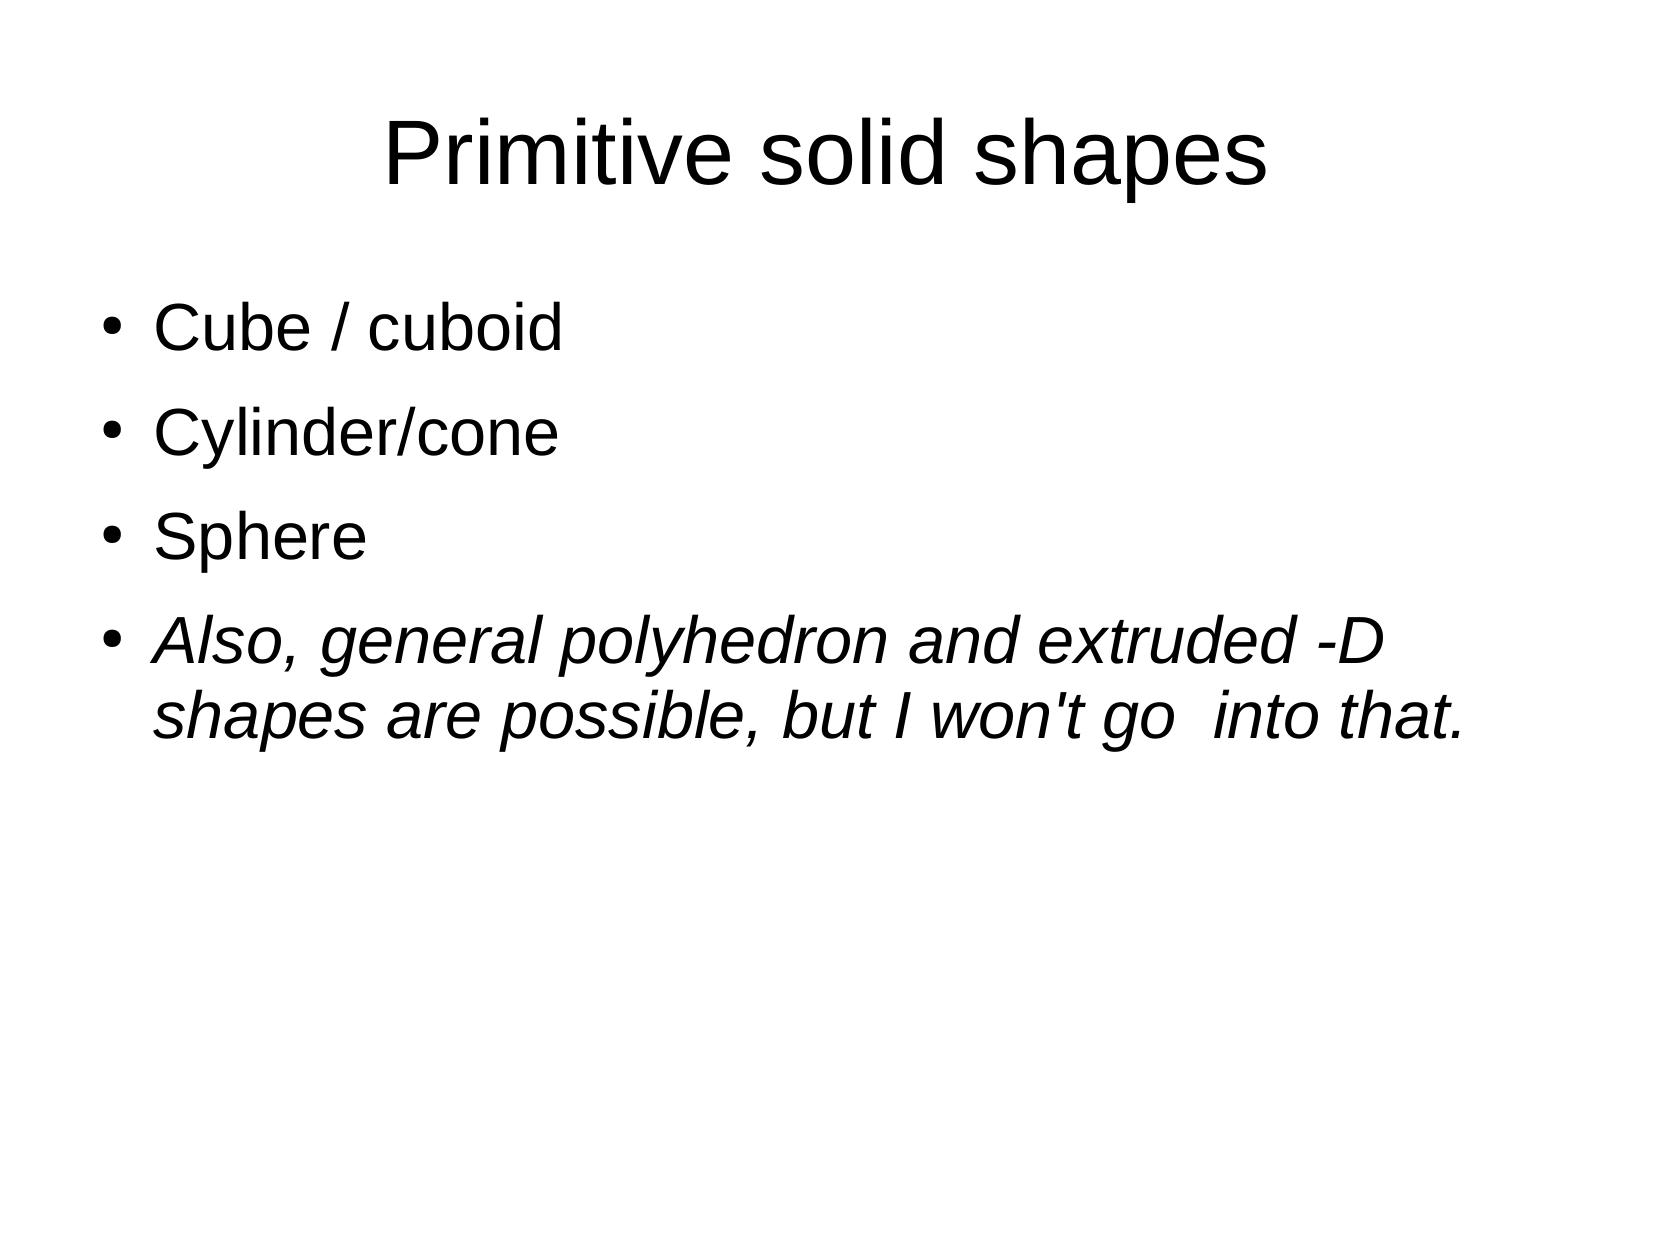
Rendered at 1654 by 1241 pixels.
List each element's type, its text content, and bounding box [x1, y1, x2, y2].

title Primitive solid shapes [82, 49, 1571, 257]
list Cube / cuboid Cylinder/cone Sphere Also, general polyhedron and extruded -D shapes are possible, but I won't go into that. [82, 290, 1571, 1094]
